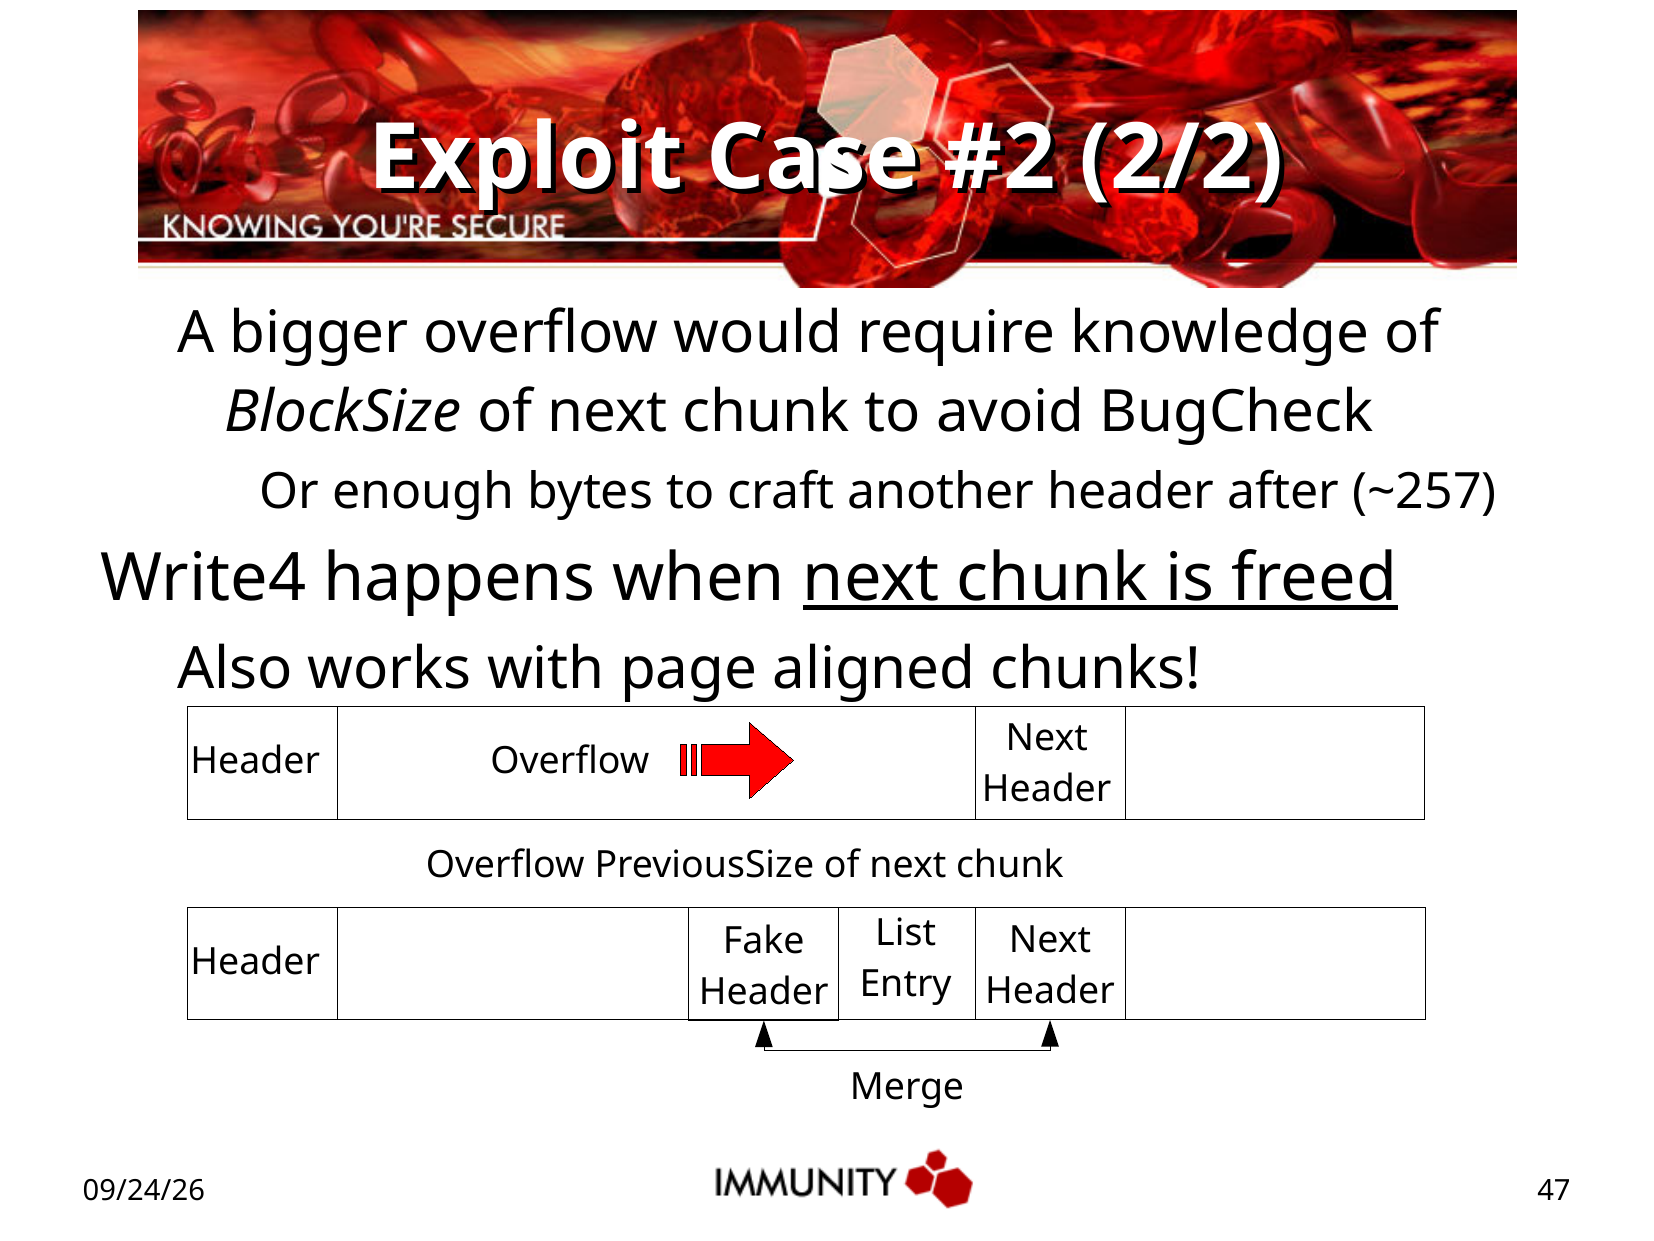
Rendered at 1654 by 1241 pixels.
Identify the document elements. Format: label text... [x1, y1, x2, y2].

text_box Header [175, 927, 345, 1001]
text_box [701, 722, 794, 799]
list A bigger overflow would require knowledge of BlockSize of next chunk to avoid BugCheck Or enough bytes to craft another header after (~257) Write4 happens when next chunk is freed Also works with page aligned chunks! [82, 290, 1571, 1094]
picture [694, 1130, 984, 1235]
text_box Overflow PreviousSize of next chunk [411, 830, 1198, 904]
text_box Fake Header [688, 907, 839, 1021]
picture [138, 10, 1517, 56]
text_box [691, 744, 697, 776]
title Exploit Case #2 (2/2) [82, 56, 1571, 250]
text_box Header [175, 726, 345, 800]
text_box Merge [835, 1052, 985, 1126]
text_box List Entry [844, 904, 979, 1030]
text_box [681, 744, 687, 776]
text_box Next Header [979, 907, 1126, 1020]
text_box Overflow [475, 726, 681, 800]
picture [138, 250, 1517, 288]
text_box Next Header [967, 702, 1136, 830]
